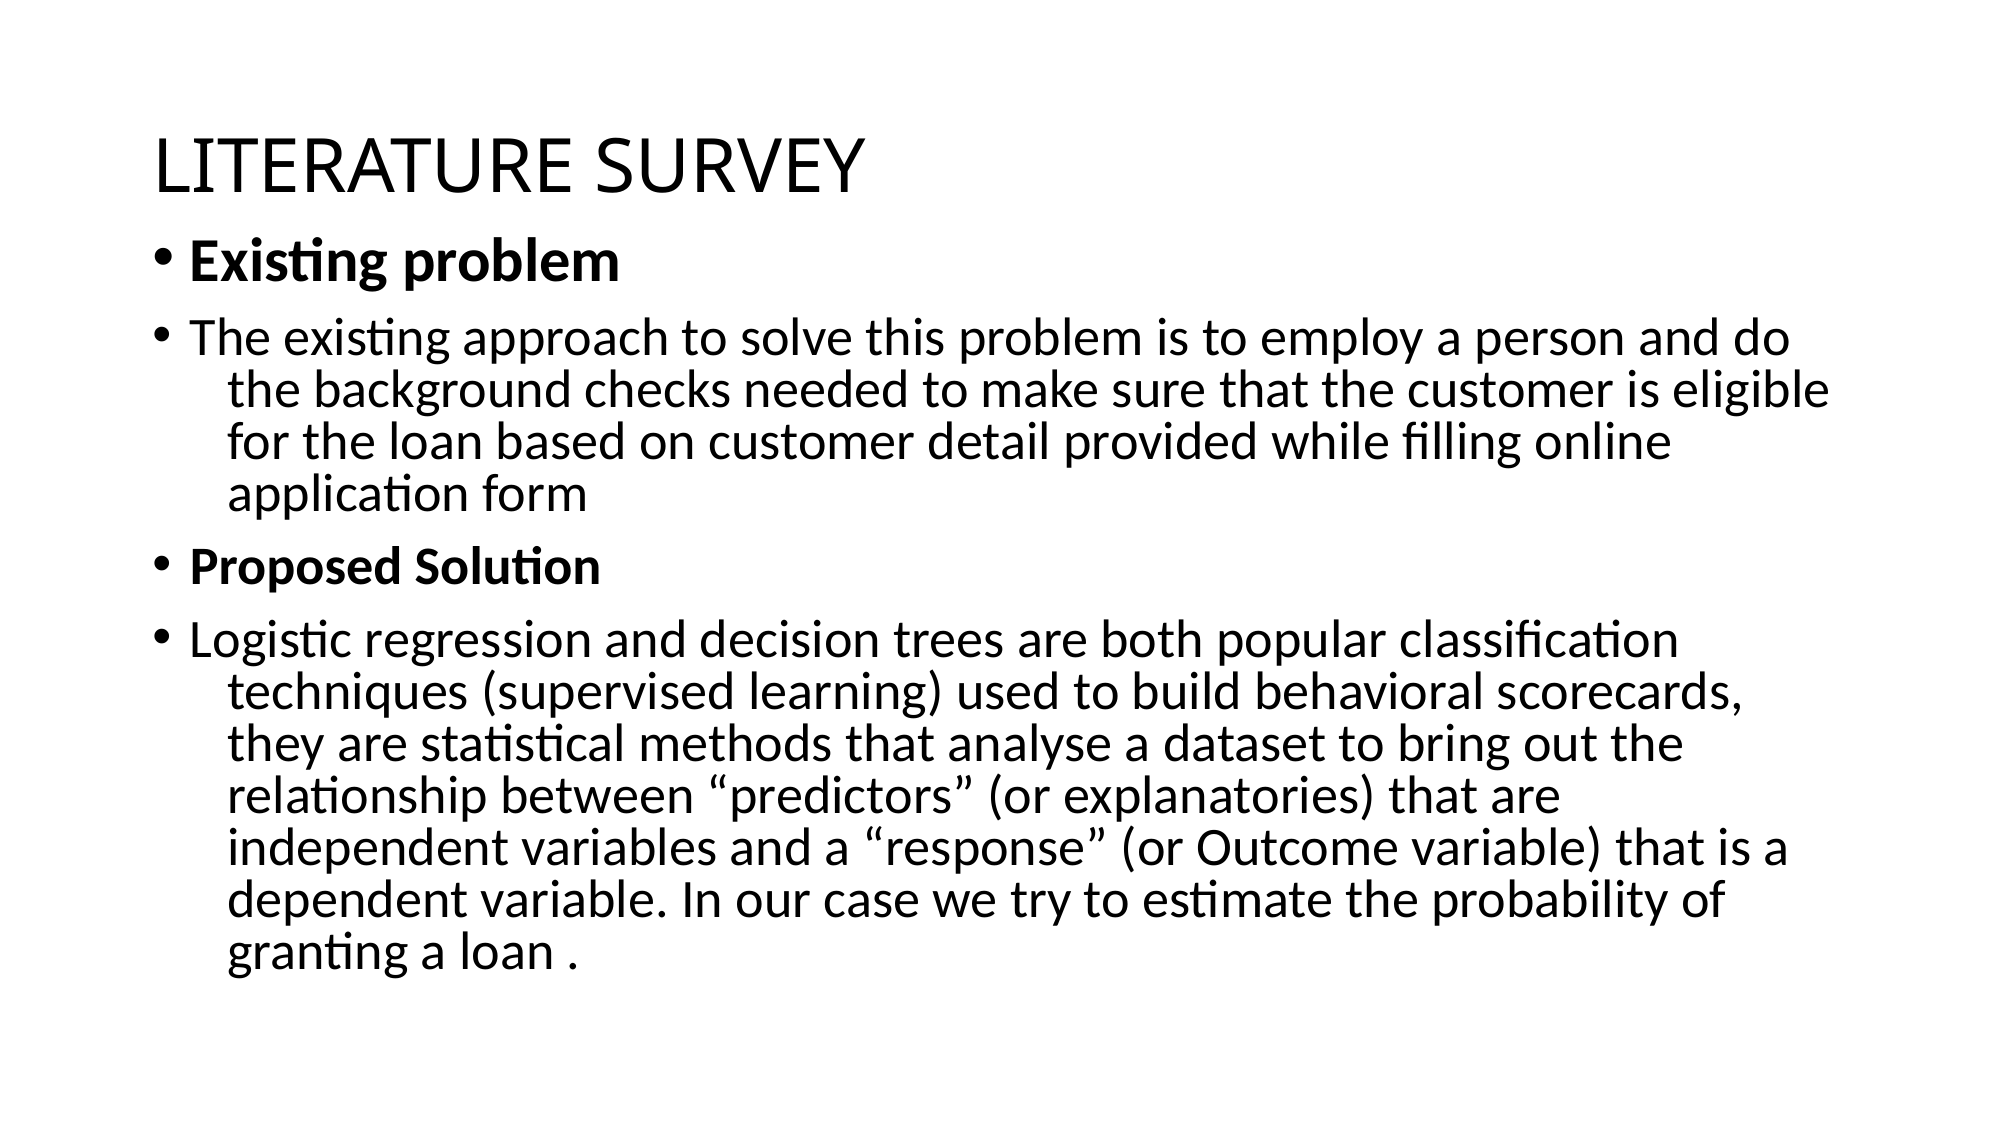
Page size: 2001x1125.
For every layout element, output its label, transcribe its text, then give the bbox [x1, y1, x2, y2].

list Existing problem The existing approach to solve this problem is to employ a person and do the background checks needed to make sure that the customer is eligible for the loan based on customer detail provided while filling online application form Proposed Solution Logistic regression and decision trees are both popular classification techniques (supervised learning) used to build behavioral scorecards, they are statistical methods that analyse a dataset to bring out the relationship between “predictors” (or explanatories) that are independent variables and a “response” (or Outcome variable) that is a dependent variable. In our case we try to estimate the probability of granting a loan . [137, 225, 1863, 1014]
title LITERATURE SURVEY [137, 59, 1863, 225]
